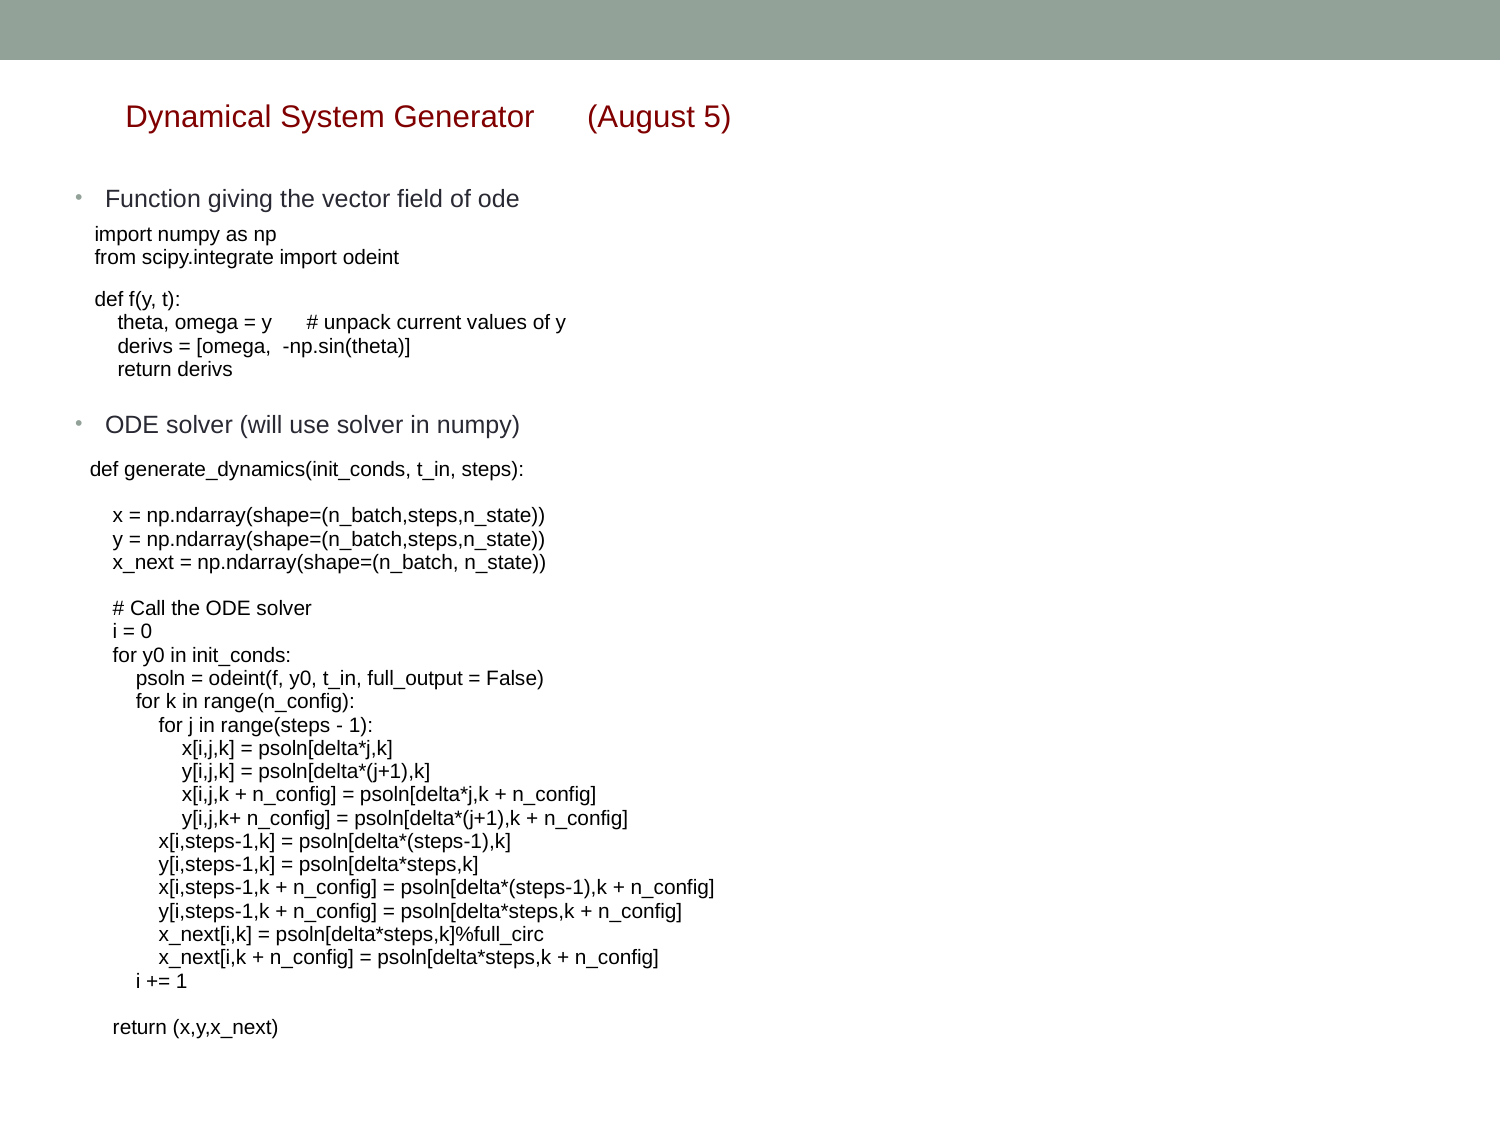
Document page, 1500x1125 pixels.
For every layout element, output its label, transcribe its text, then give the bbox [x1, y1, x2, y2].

list Function giving the vector field of ode ODE solver (will use solver in numpy) [60, 175, 1410, 976]
text_box def generate_dynamics(init_conds, t_in, steps): x = np.ndarray(shape=(n_batch,steps,n_state)) y = np.ndarray(shape=(n_batch,steps,n_state)) x_next = np.ndarray(shape=(n_batch, n_state)) # Call the ODE solver i = 0 for y0 in init_conds: psoln = odeint(f, y0, t_in, full_output = False) for k in range(n_config): for j in range(steps - 1): x[i,j,k] = psoln[delta*j,k] y[i,j,k] = psoln[delta*(j+1),k] x[i,j,k + n_config] = psoln[delta*j,k + n_config] y[i,j,k+ n_config] = psoln[delta*(j+1),k + n_config] x[i,steps-1,k] = psoln[delta*(steps-1),k] y[i,steps-1,k] = psoln[delta*steps,k] x[i,steps-1,k + n_config] = psoln[delta*(steps-1),k + n_config] y[i,steps-1,k + n_config] = psoln[delta*steps,k + n_config] x_next[i,k] = psoln[delta*steps,k]%full_circ x_next[i,k + n_config] = psoln[delta*steps,k + n_config] i += 1 return (x,y,x_next) [75, 450, 730, 1047]
title Dynamical System Generator (August 5) [75, 80, 1425, 150]
text_box import numpy as np from scipy.integrate import odeint def f(y, t): theta, omega = y # unpack current values of y derivs = [omega, -np.sin(theta)] return derivs [79, 215, 901, 451]
